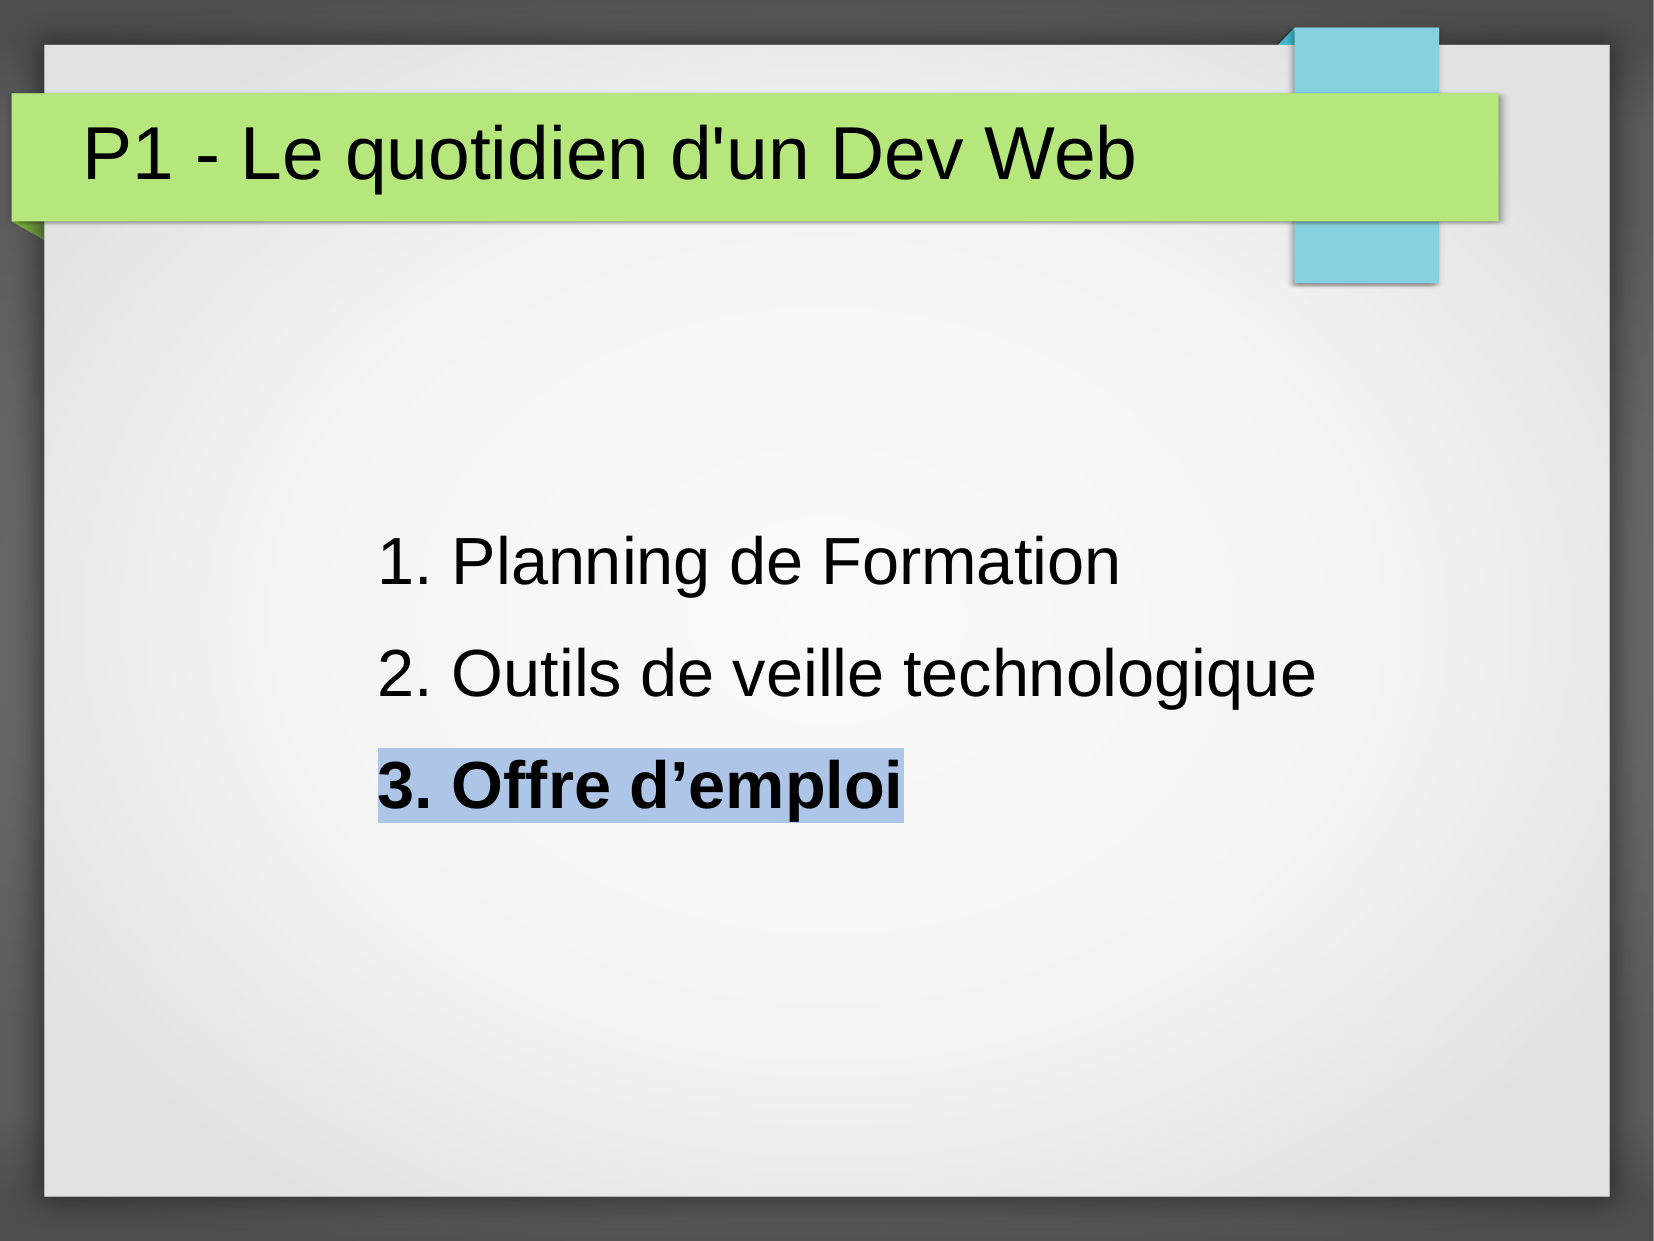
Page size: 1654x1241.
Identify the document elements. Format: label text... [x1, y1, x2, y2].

picture [0, 0, 1654, 1241]
title P1 - Le quotidien d'un Dev Web [82, 94, 1264, 213]
subtitle Planning de Formation Outils de veille technologique Offre d’emploi [82, 295, 1571, 1015]
